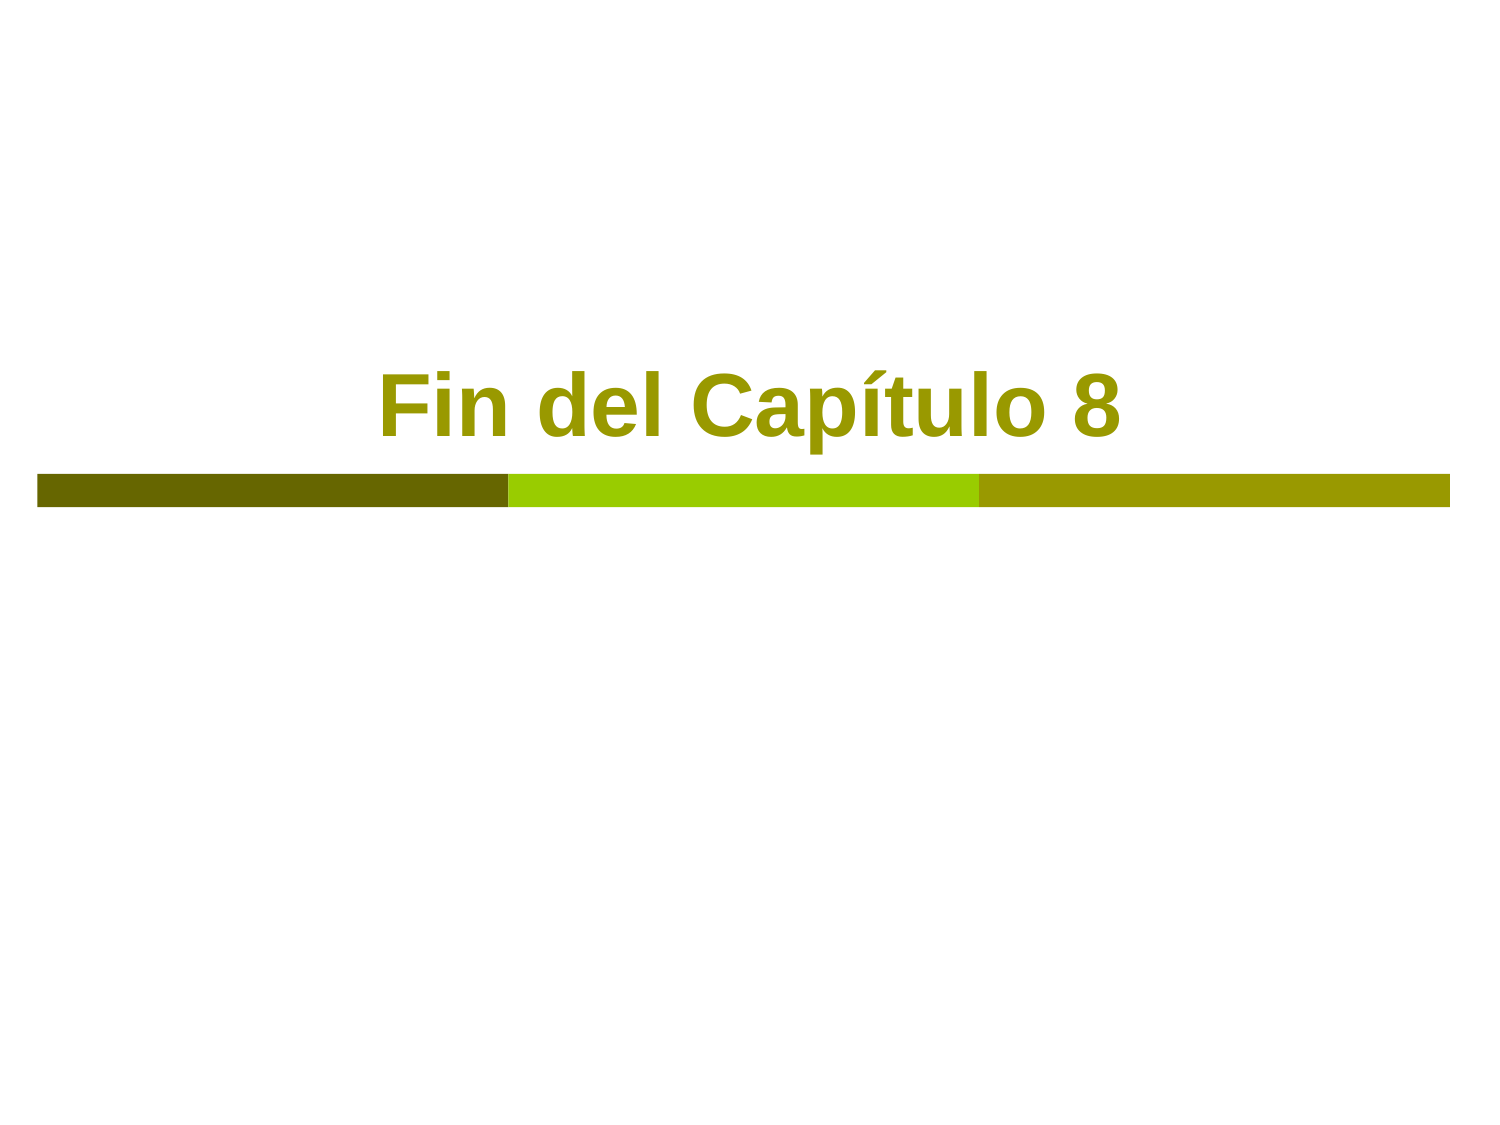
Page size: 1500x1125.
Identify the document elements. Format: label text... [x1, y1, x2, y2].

text_box Fin del Capítulo 8 [112, 112, 1388, 462]
